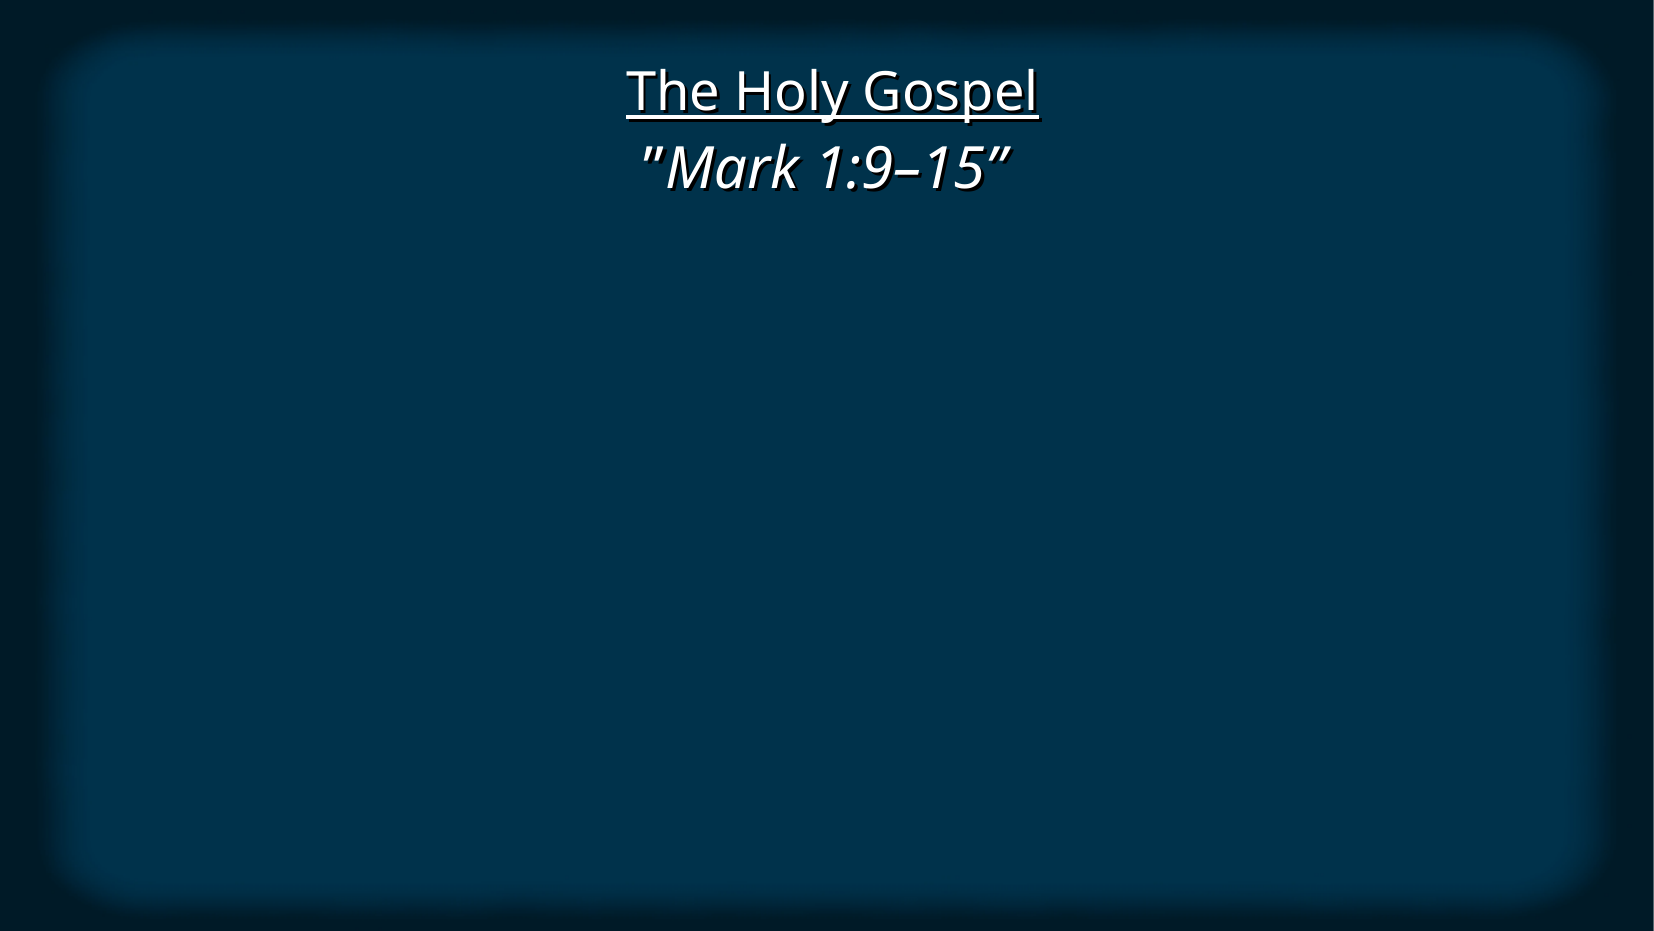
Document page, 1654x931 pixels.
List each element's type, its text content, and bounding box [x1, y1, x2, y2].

picture [0, 0, 1654, 931]
text_box The Holy Gospel ”Mark 1:9–15” [75, 45, 1591, 209]
